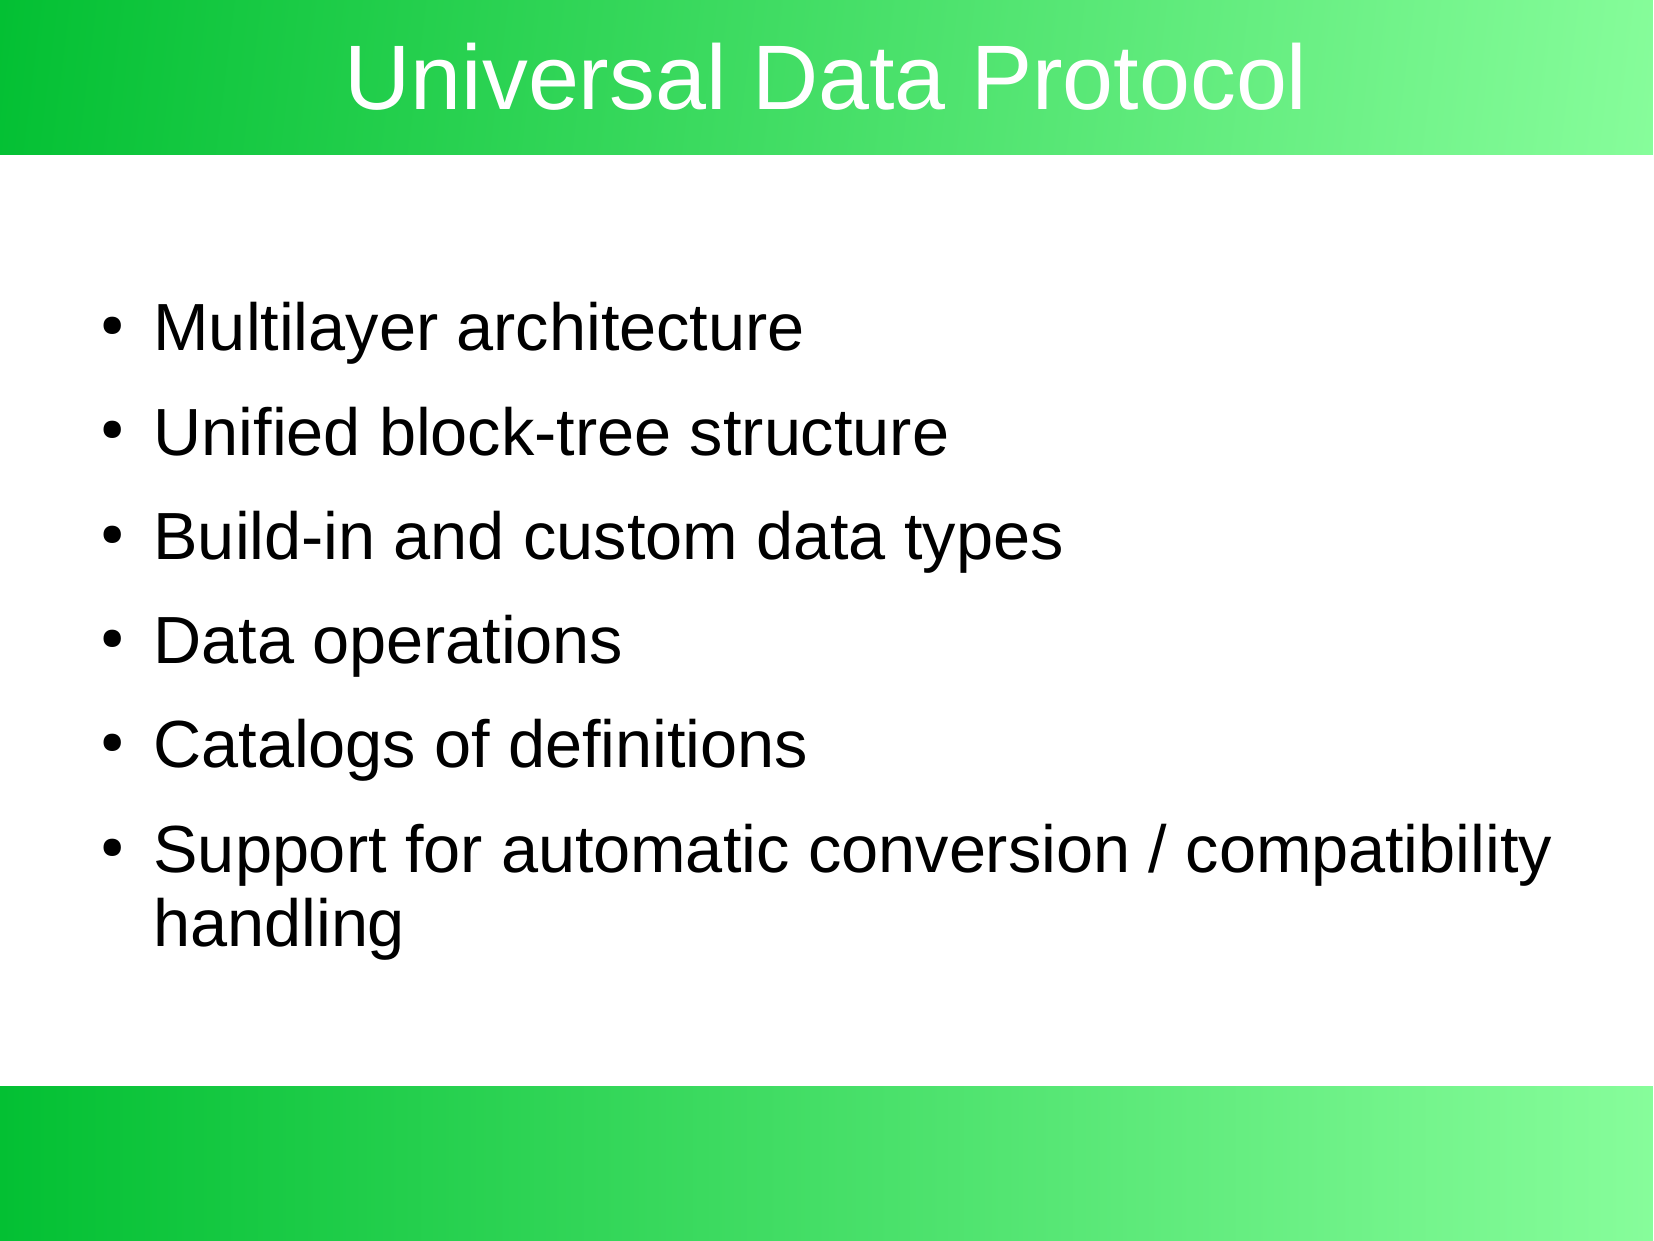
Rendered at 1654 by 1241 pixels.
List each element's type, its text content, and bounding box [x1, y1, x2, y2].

list Multilayer architecture Unified block-tree structure Build-in and custom data types Data operations Catalogs of definitions Support for automatic conversion / compatibility handling [82, 290, 1571, 1010]
title Universal Data Protocol [82, 25, 1571, 130]
